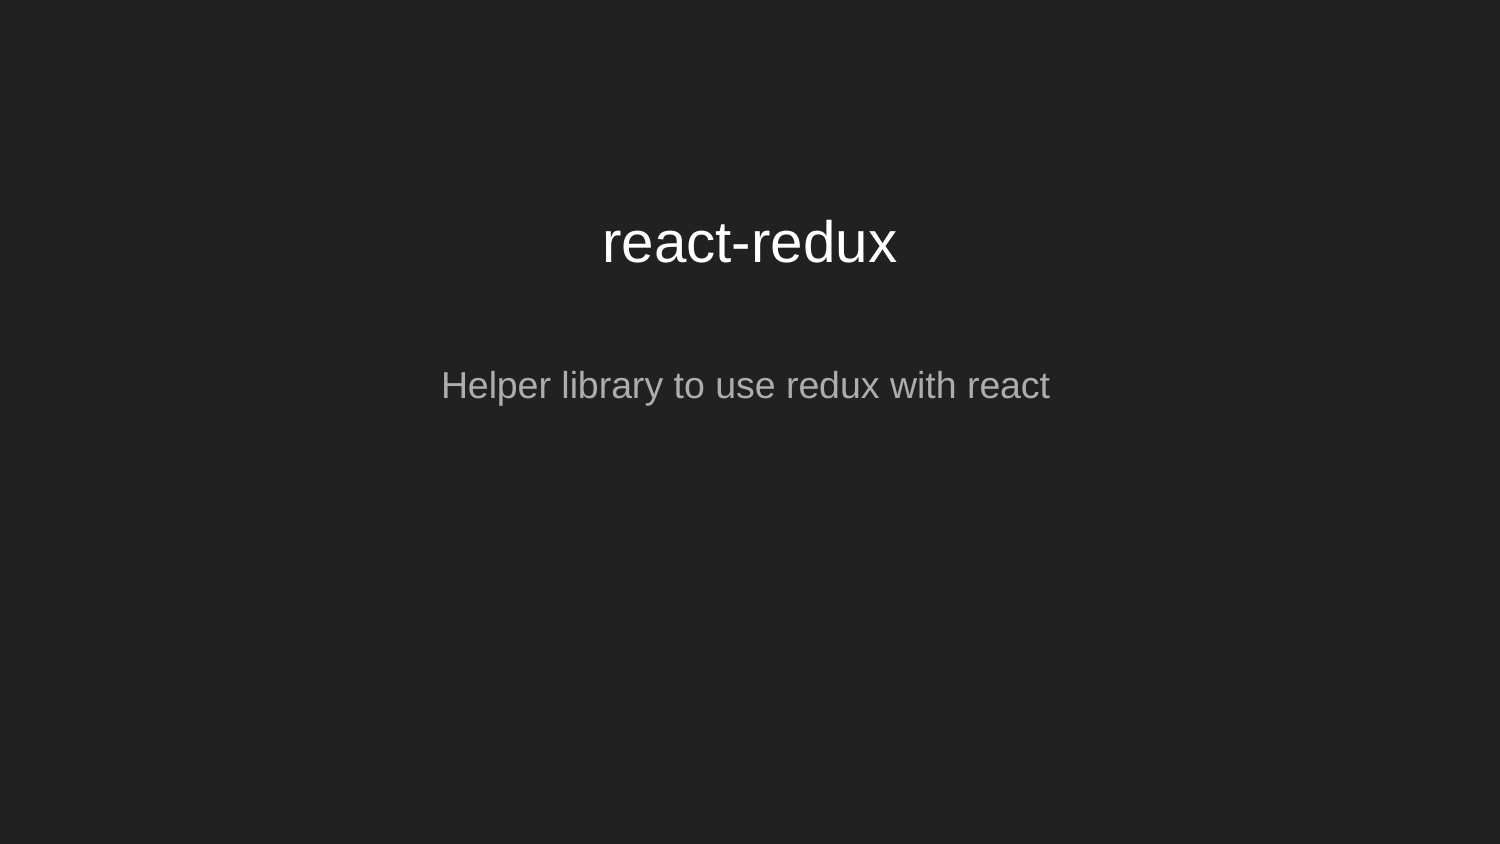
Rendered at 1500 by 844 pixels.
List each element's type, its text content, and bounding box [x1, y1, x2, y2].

list Helper library to use redux with react [51, 189, 1449, 750]
